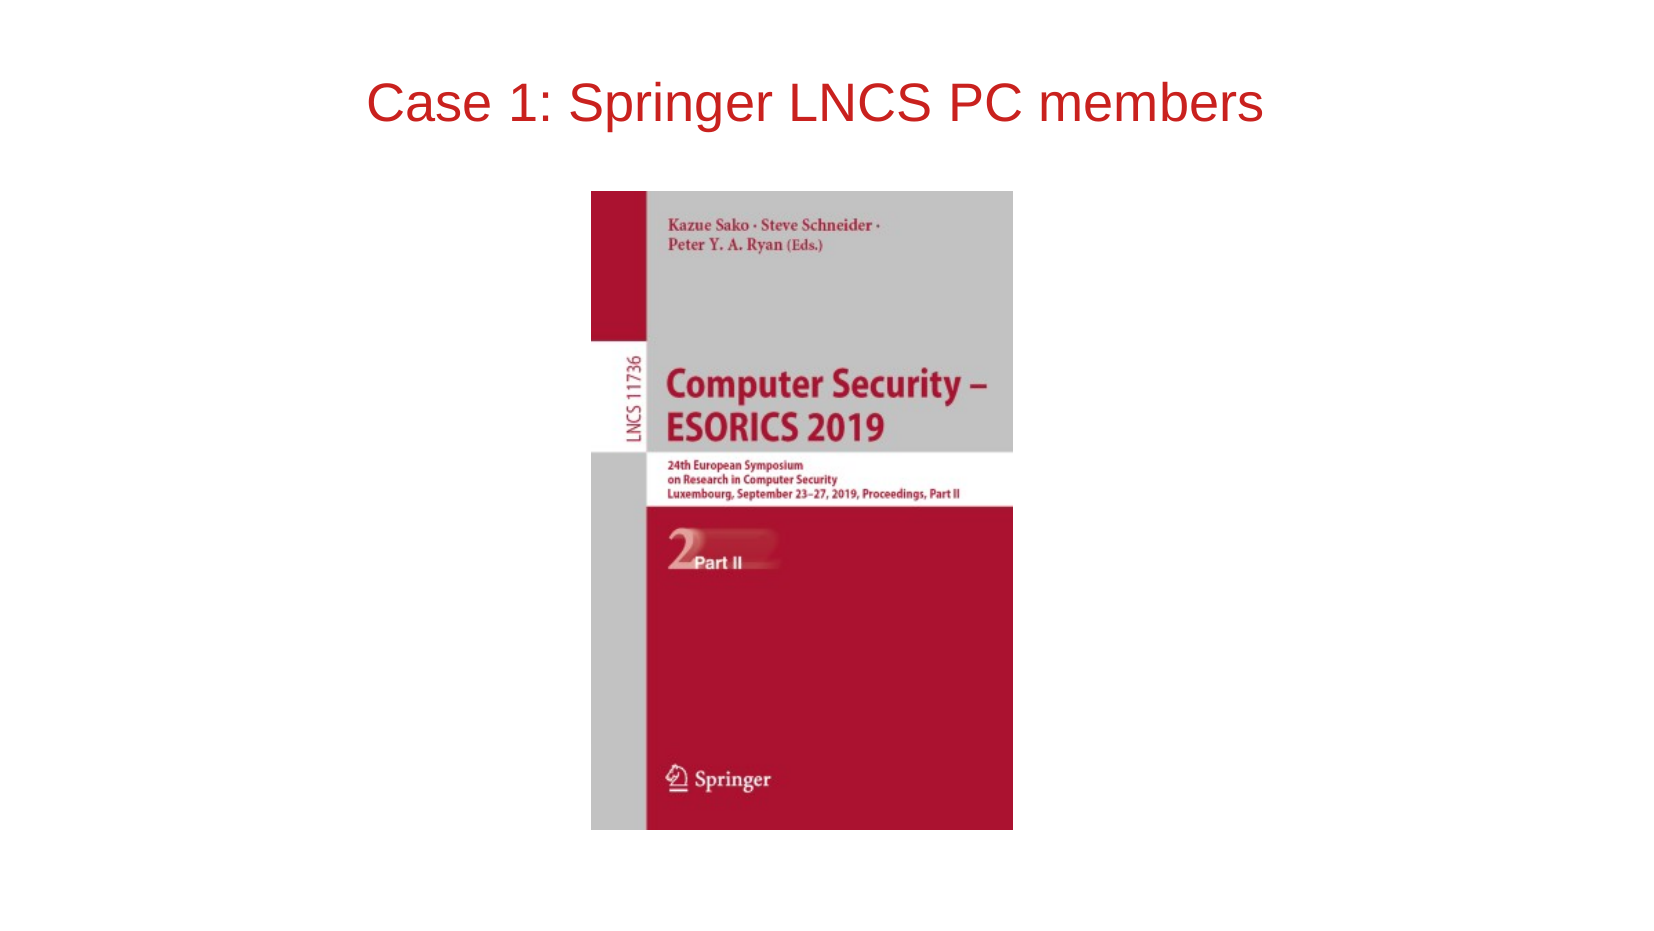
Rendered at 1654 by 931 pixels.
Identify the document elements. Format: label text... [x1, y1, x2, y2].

text_box Case 1: Springer LNCS PC members [351, 65, 1281, 141]
picture [591, 191, 1013, 830]
